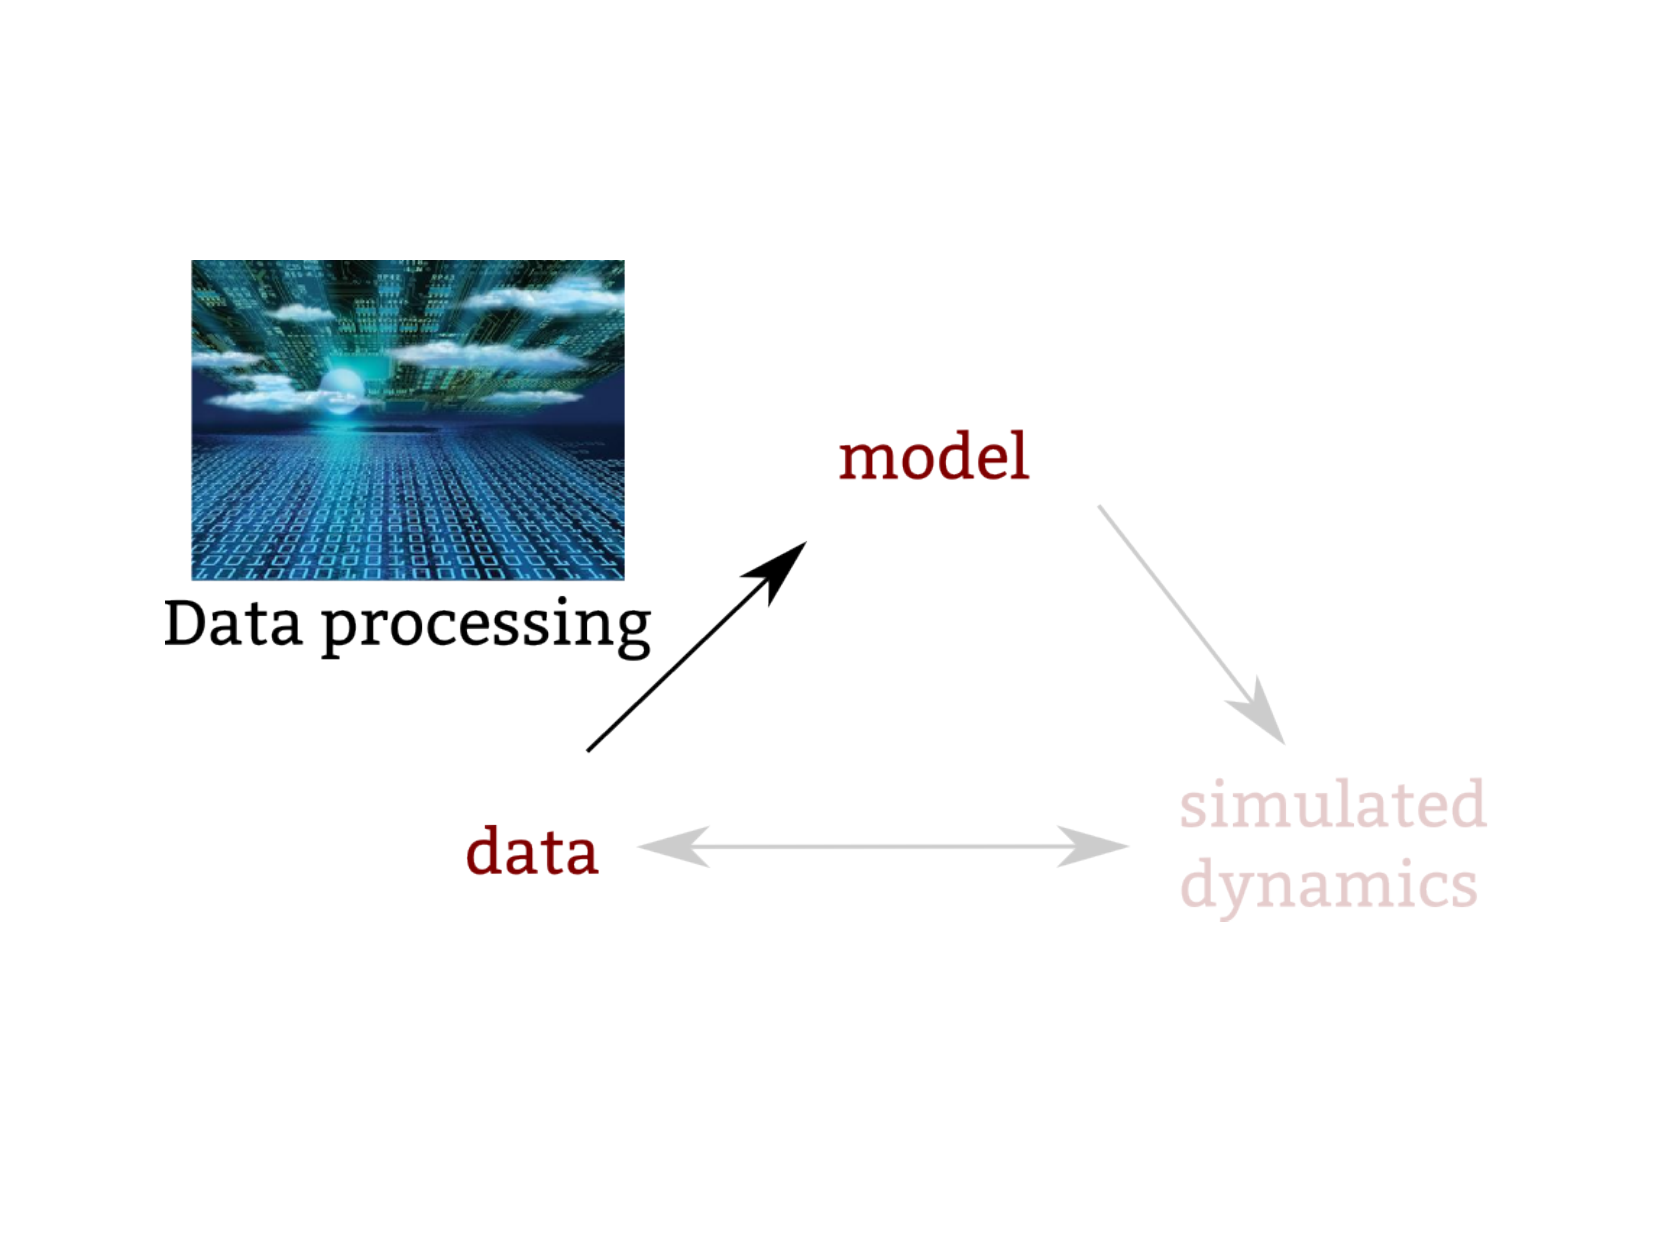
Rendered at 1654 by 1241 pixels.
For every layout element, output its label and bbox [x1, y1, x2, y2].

picture [165, 260, 1489, 922]
